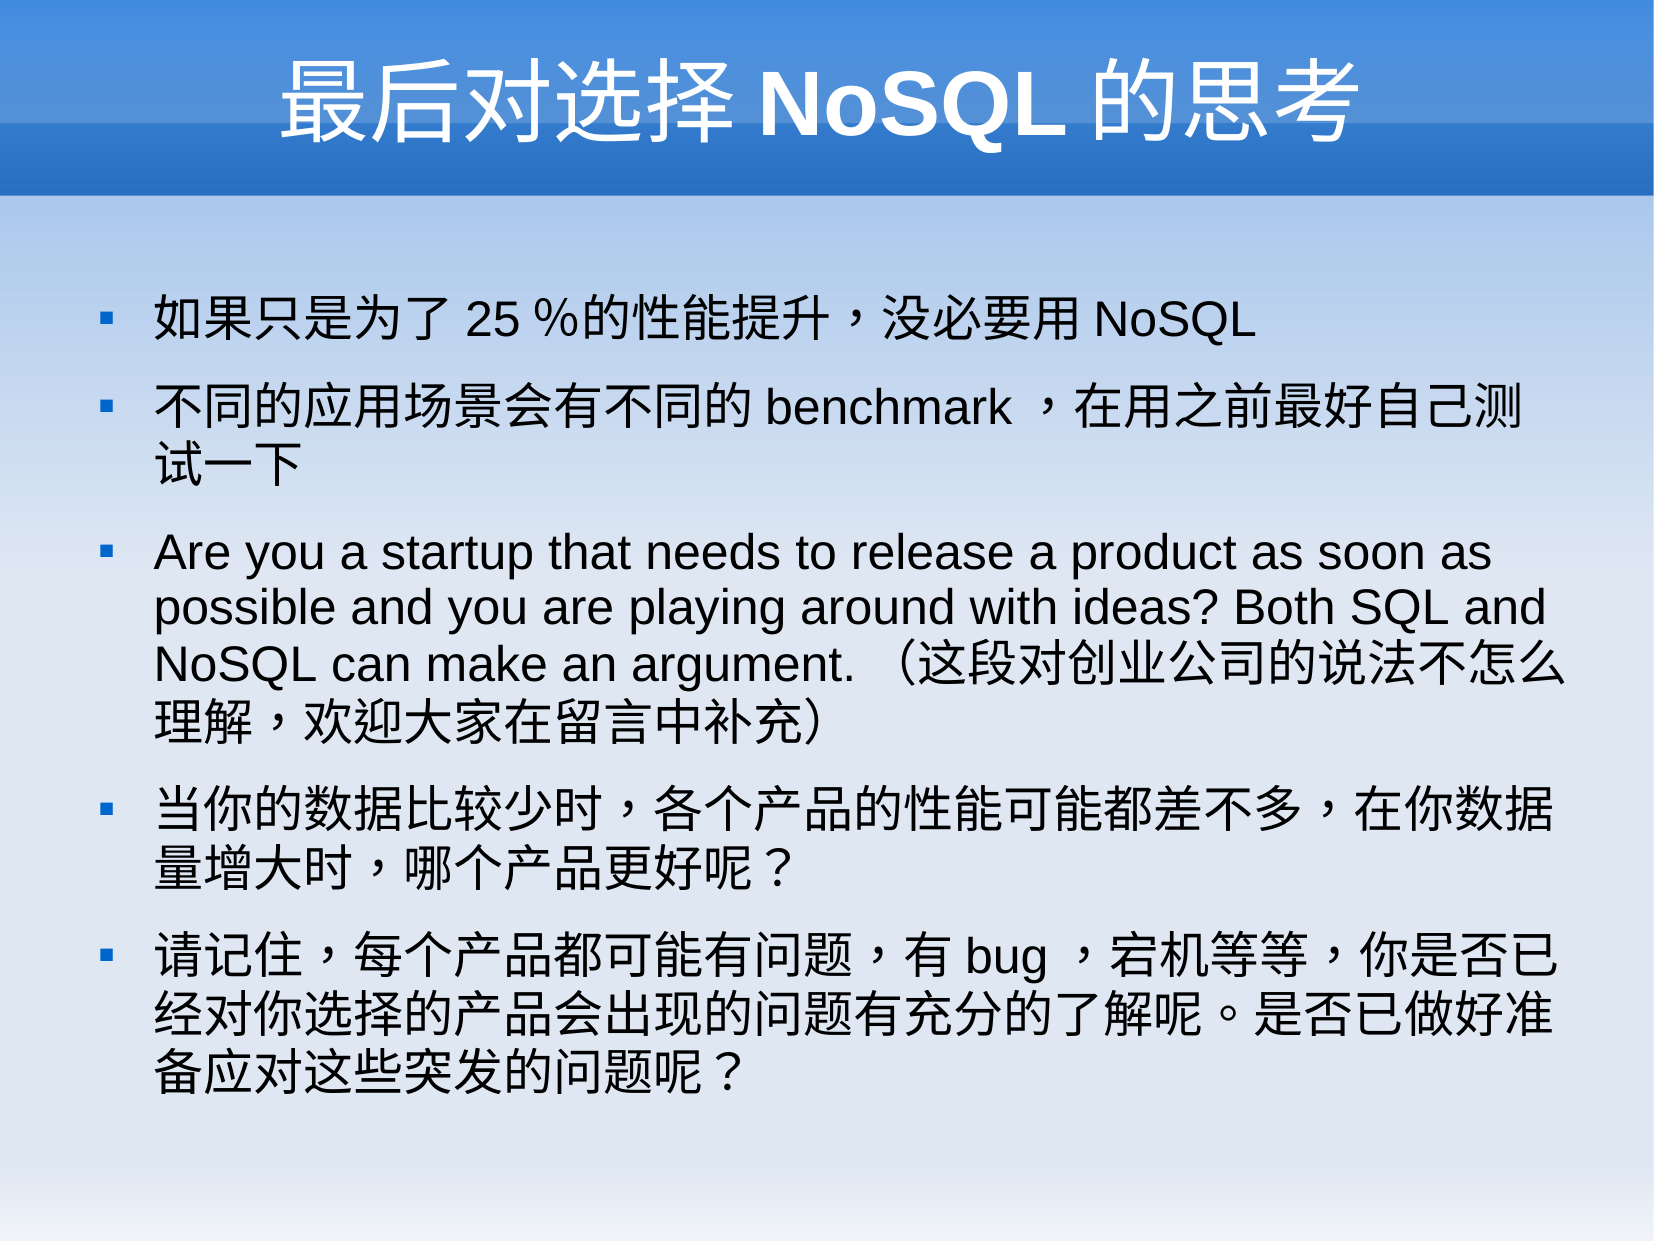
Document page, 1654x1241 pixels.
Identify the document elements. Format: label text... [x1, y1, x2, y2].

title 最后对选择NoSQL的思考 [76, 7, 1565, 200]
picture [0, 0, 1654, 1241]
list 如果只是为了25％的性能提升，没必要用NoSQL 不同的应用场景会有不同的benchmark，在用之前最好自己测试一下 Are you a startup that needs to release a product as soon as possible and you are playing around with ideas? Both SQL and NoSQL can make an argument.（这段对创业公司的说法不怎么理解，欢迎大家在留言中补充） 当你的数据比较少时，各个产品的性能可能都差不多，在你数据量增大时，哪个产品更好呢？ 请记住，每个产品都可能有问题，有bug，宕机等等，你是否已经对你选择的产品会出现的问题有充分的了解呢。是否已做好准备应对这些突发的问题呢？ [82, 290, 1571, 1103]
